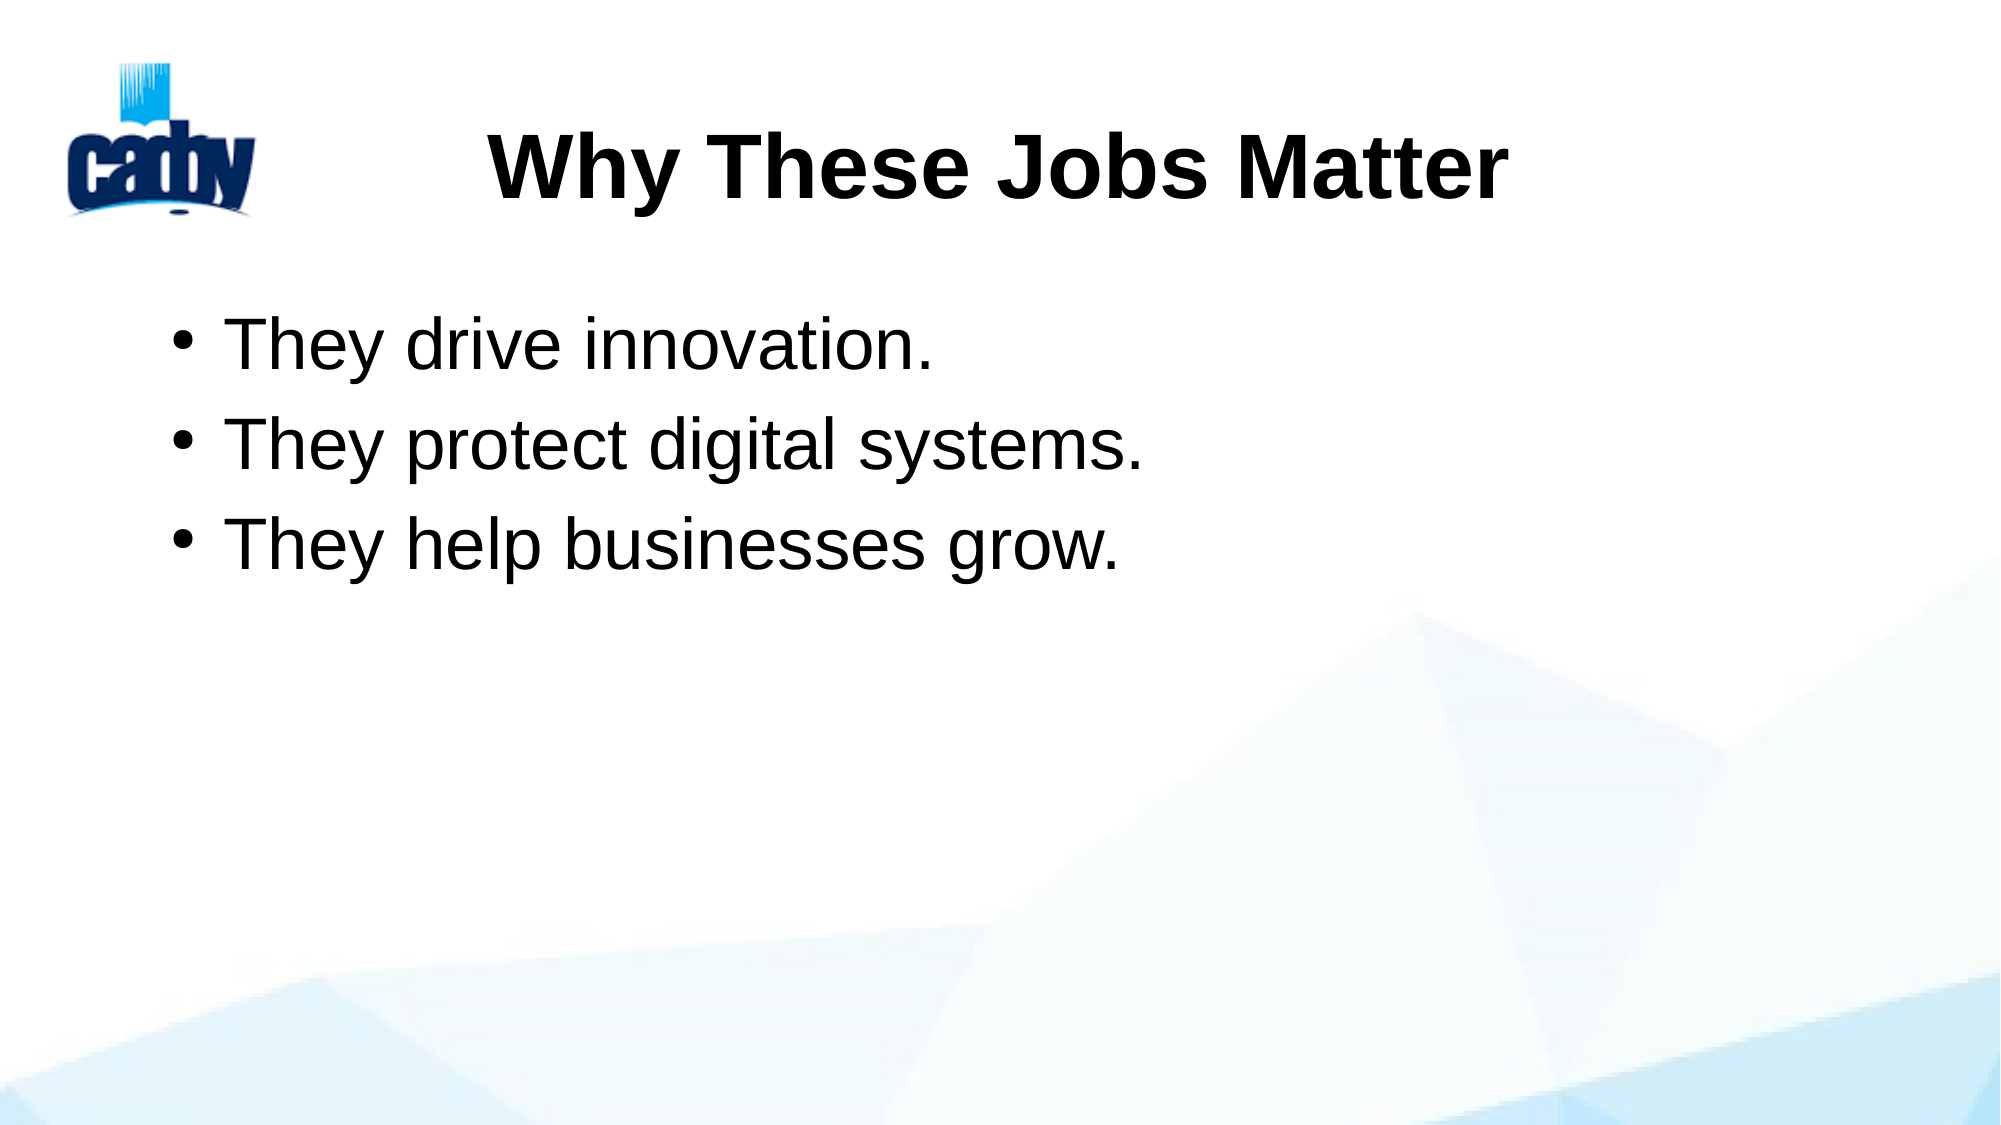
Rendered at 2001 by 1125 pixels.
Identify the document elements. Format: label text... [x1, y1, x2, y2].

picture [0, 0, 2001, 1125]
list They drive innovation. They protect digital systems. They help businesses grow. [137, 299, 1863, 1014]
title Why These Jobs Matter [137, 59, 1863, 278]
